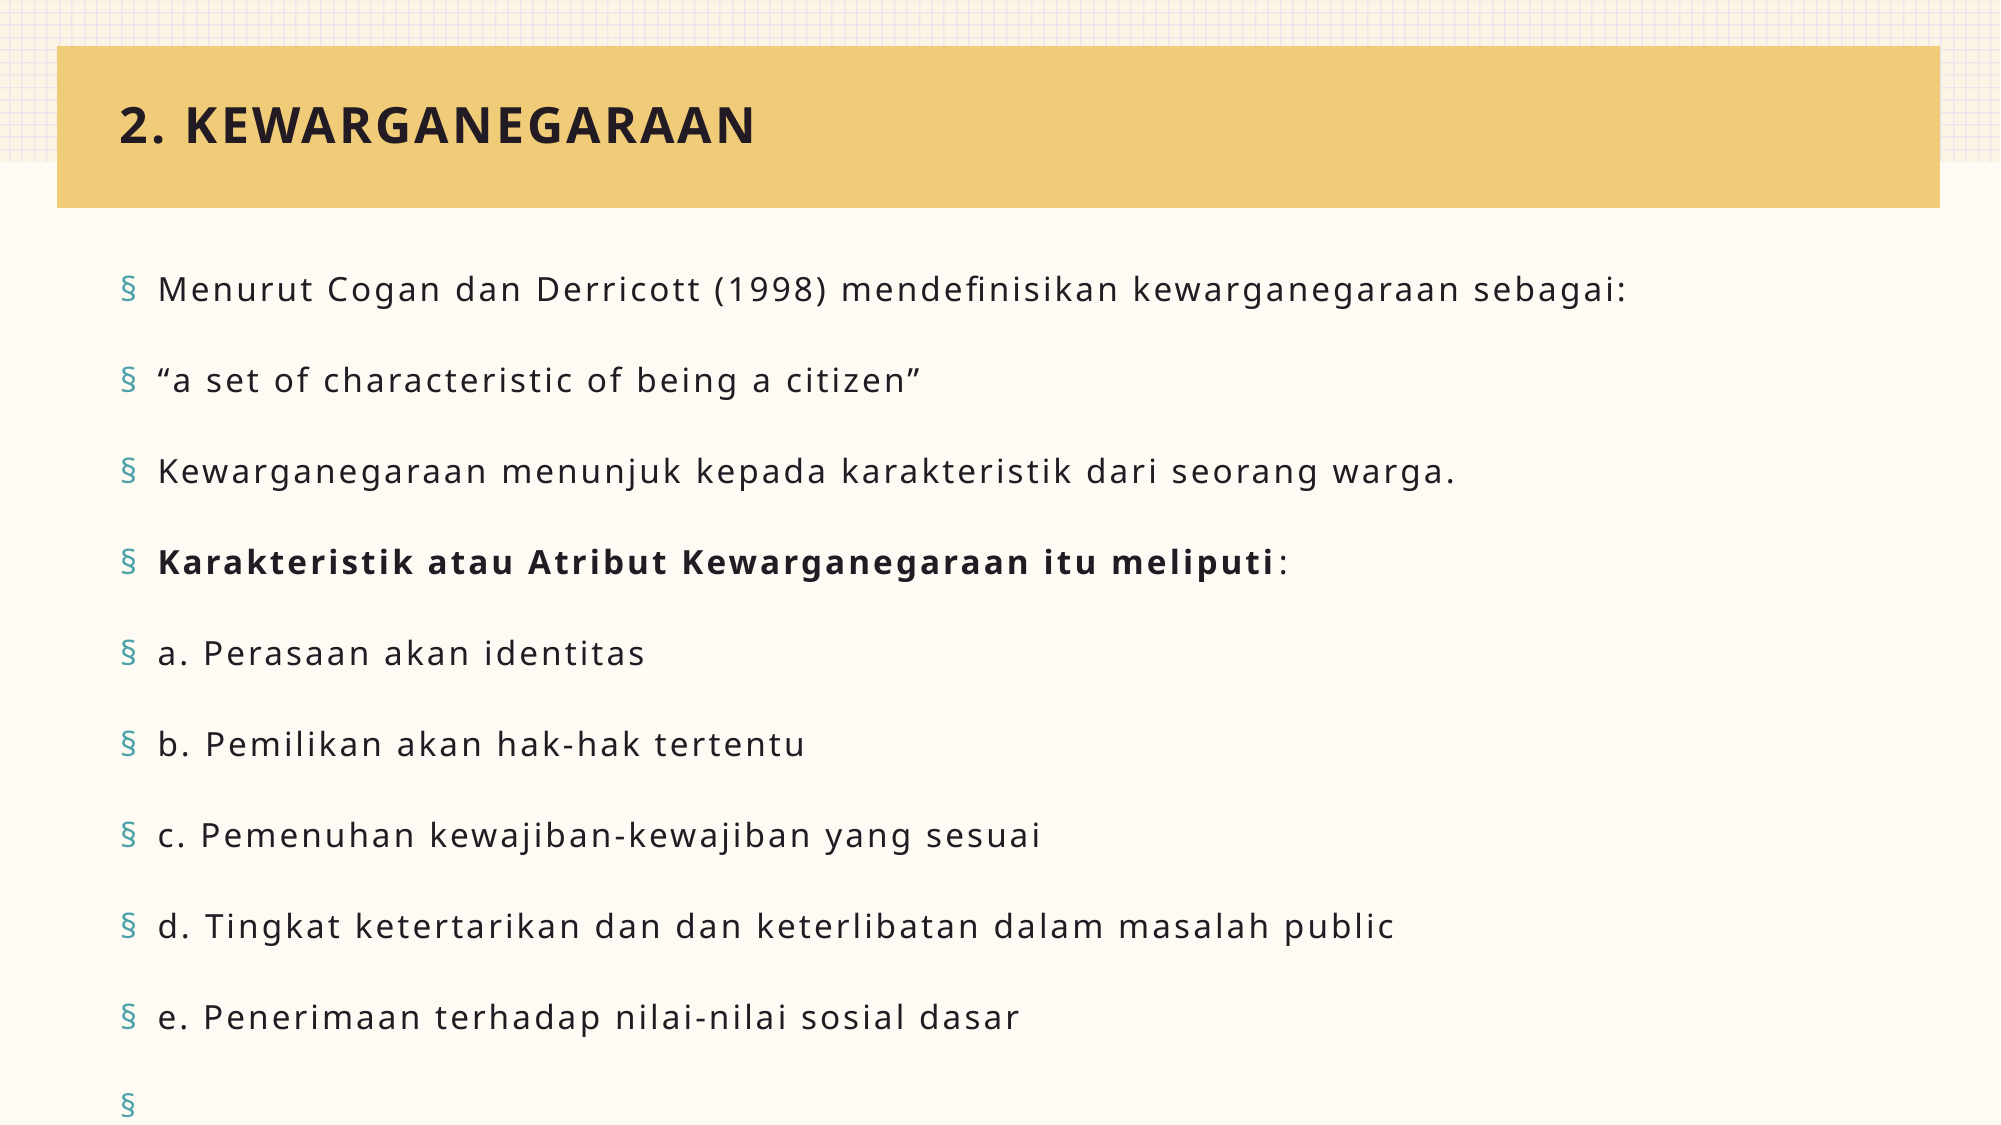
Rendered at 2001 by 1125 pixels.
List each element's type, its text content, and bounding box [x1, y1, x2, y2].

title 2. KEWARGANEGARAAN [104, 79, 1894, 176]
list Menurut Cogan dan Derricott (1998) mendefinisikan kewarganegaraan sebagai: “a set of characteristic of being a citizen” Kewarganegaraan menunjuk kepada karakteristik dari seorang warga. Karakteristik atau Atribut Kewarganegaraan itu meliputi: a. Perasaan akan identitas b. Pemilikan akan hak-hak tertentu c. Pemenuhan kewajiban-kewajiban yang sesuai d. Tingkat ketertarikan dan dan keterlibatan dalam masalah public e. Penerimaan terhadap nilai-nilai sosial dasar [104, 241, 1894, 1102]
